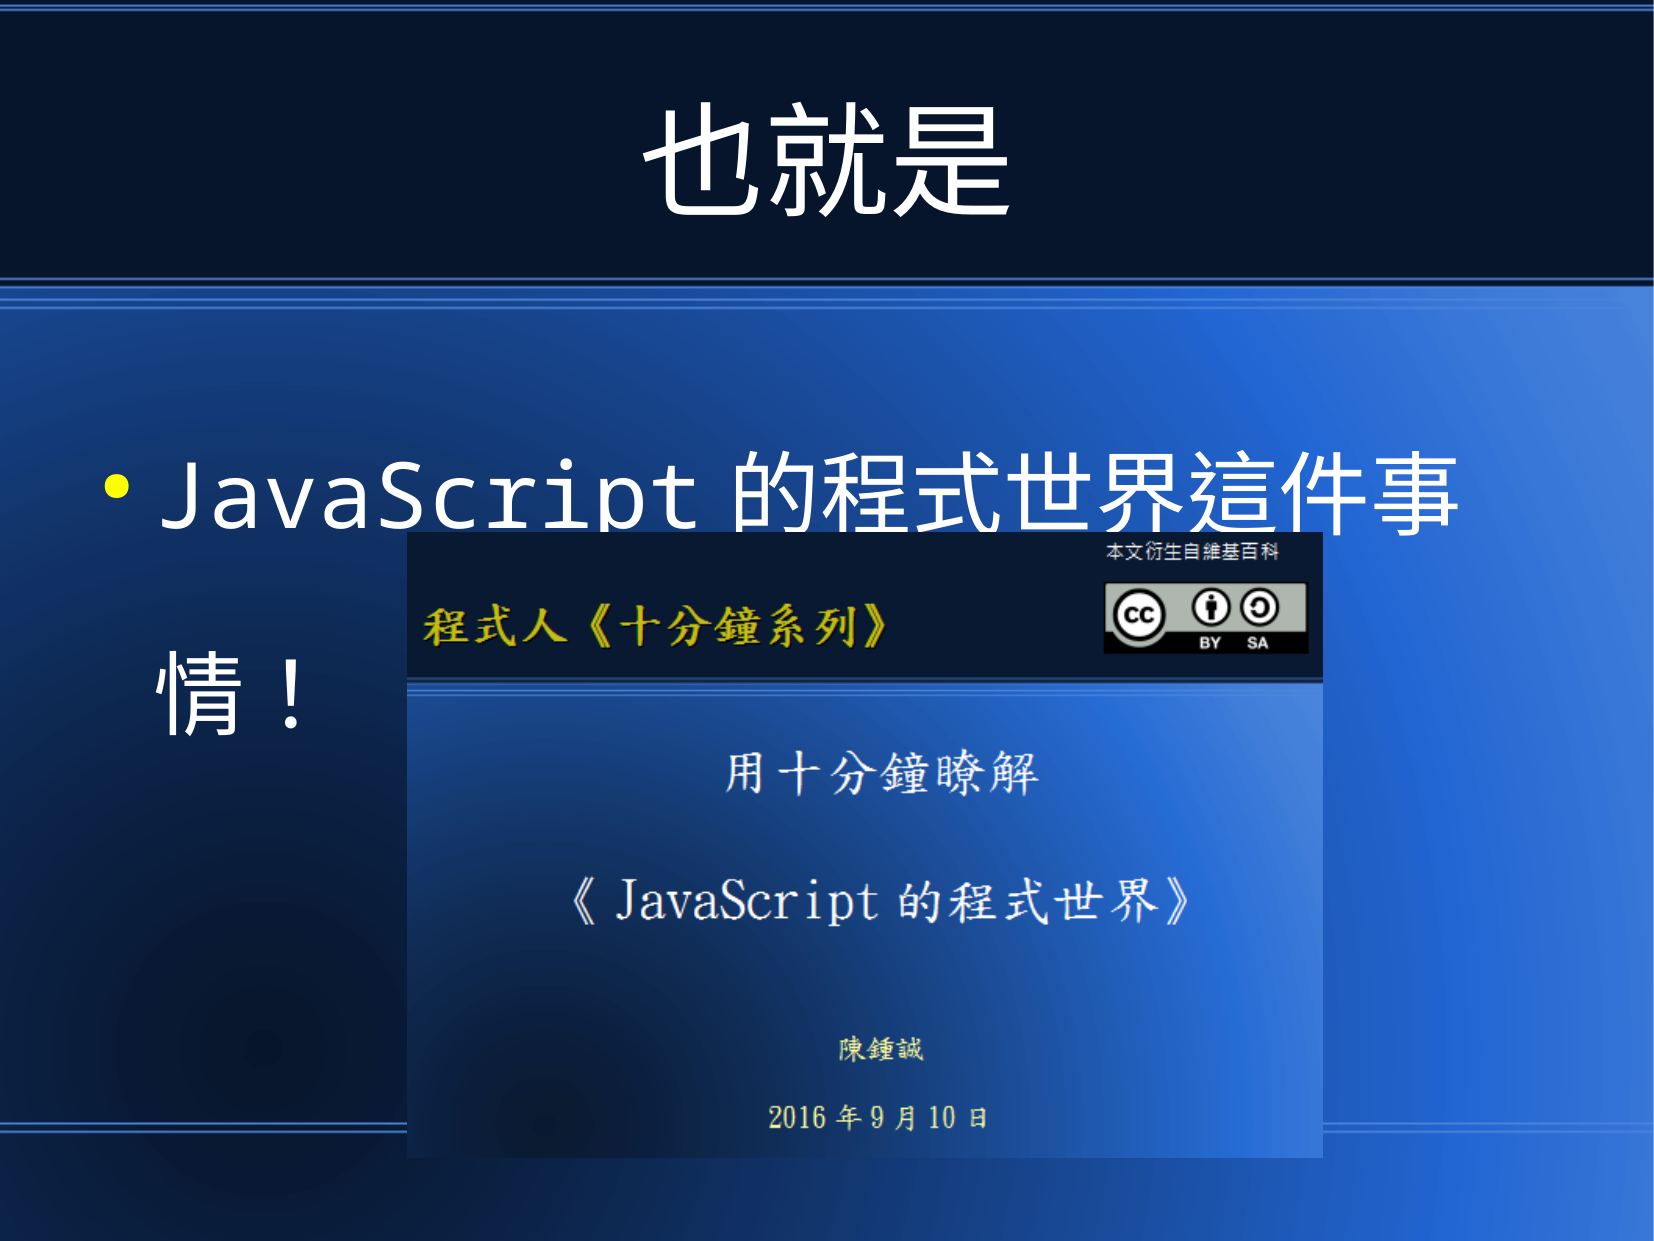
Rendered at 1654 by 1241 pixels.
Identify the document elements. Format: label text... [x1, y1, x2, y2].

title 也就是 [82, 49, 1571, 257]
list JavaScript的程式世界這件事情！ [82, 355, 1571, 1241]
picture [0, 0, 1654, 1241]
picture [407, 532, 1323, 1158]
